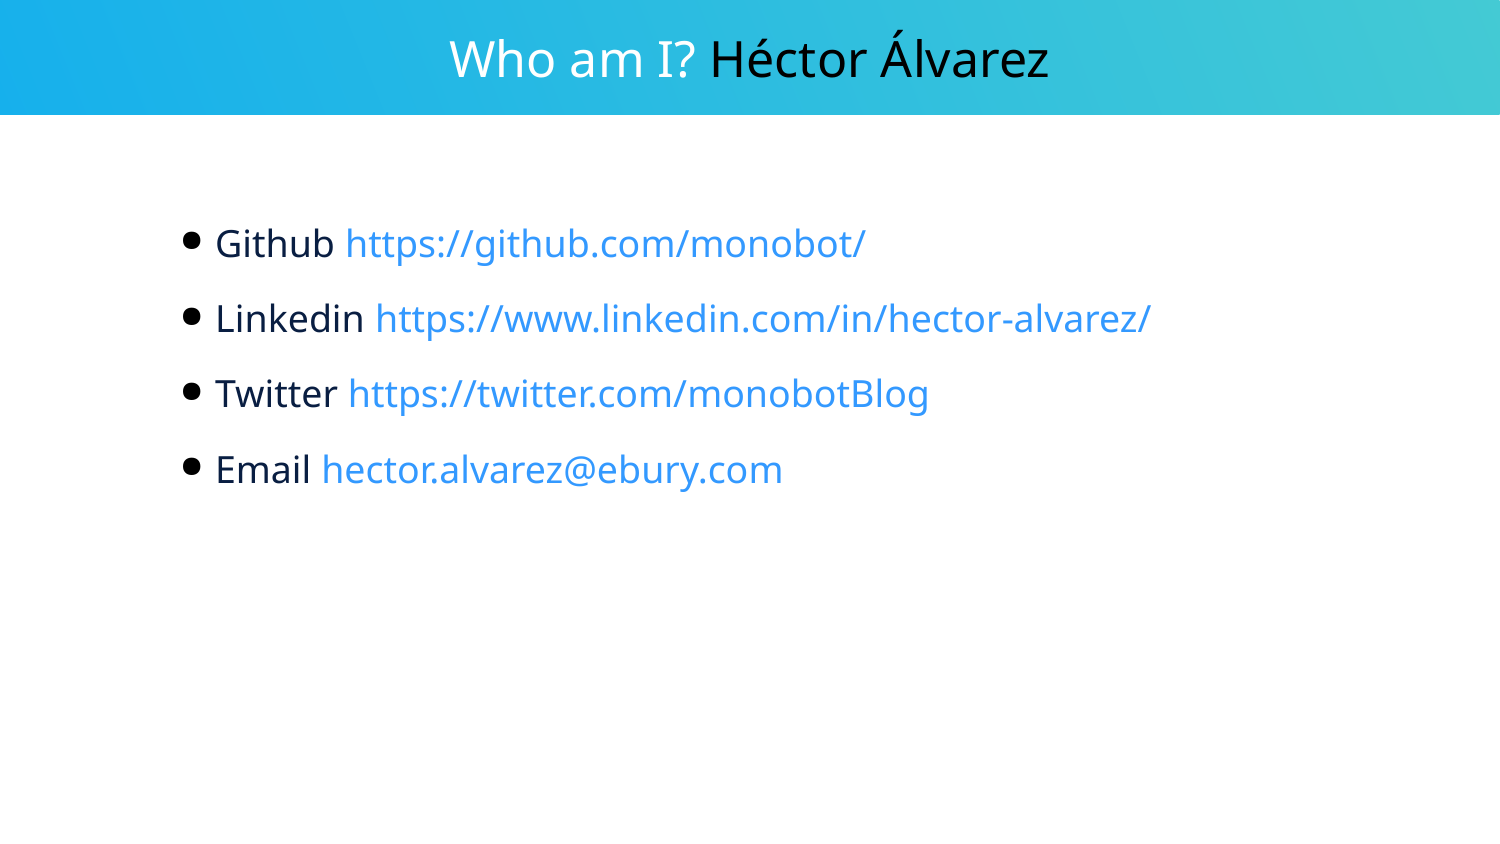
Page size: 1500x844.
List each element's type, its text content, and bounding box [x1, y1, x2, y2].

text_box Github https://github.com/monobot/ Linkedin https://www.linkedin.com/in/hector-alvarez/ Twitter https://twitter.com/monobotBlog Email hector.alvarez@ebury.com [165, 210, 1394, 496]
text_box Who am I? Héctor Álvarez [0, 0, 1500, 115]
